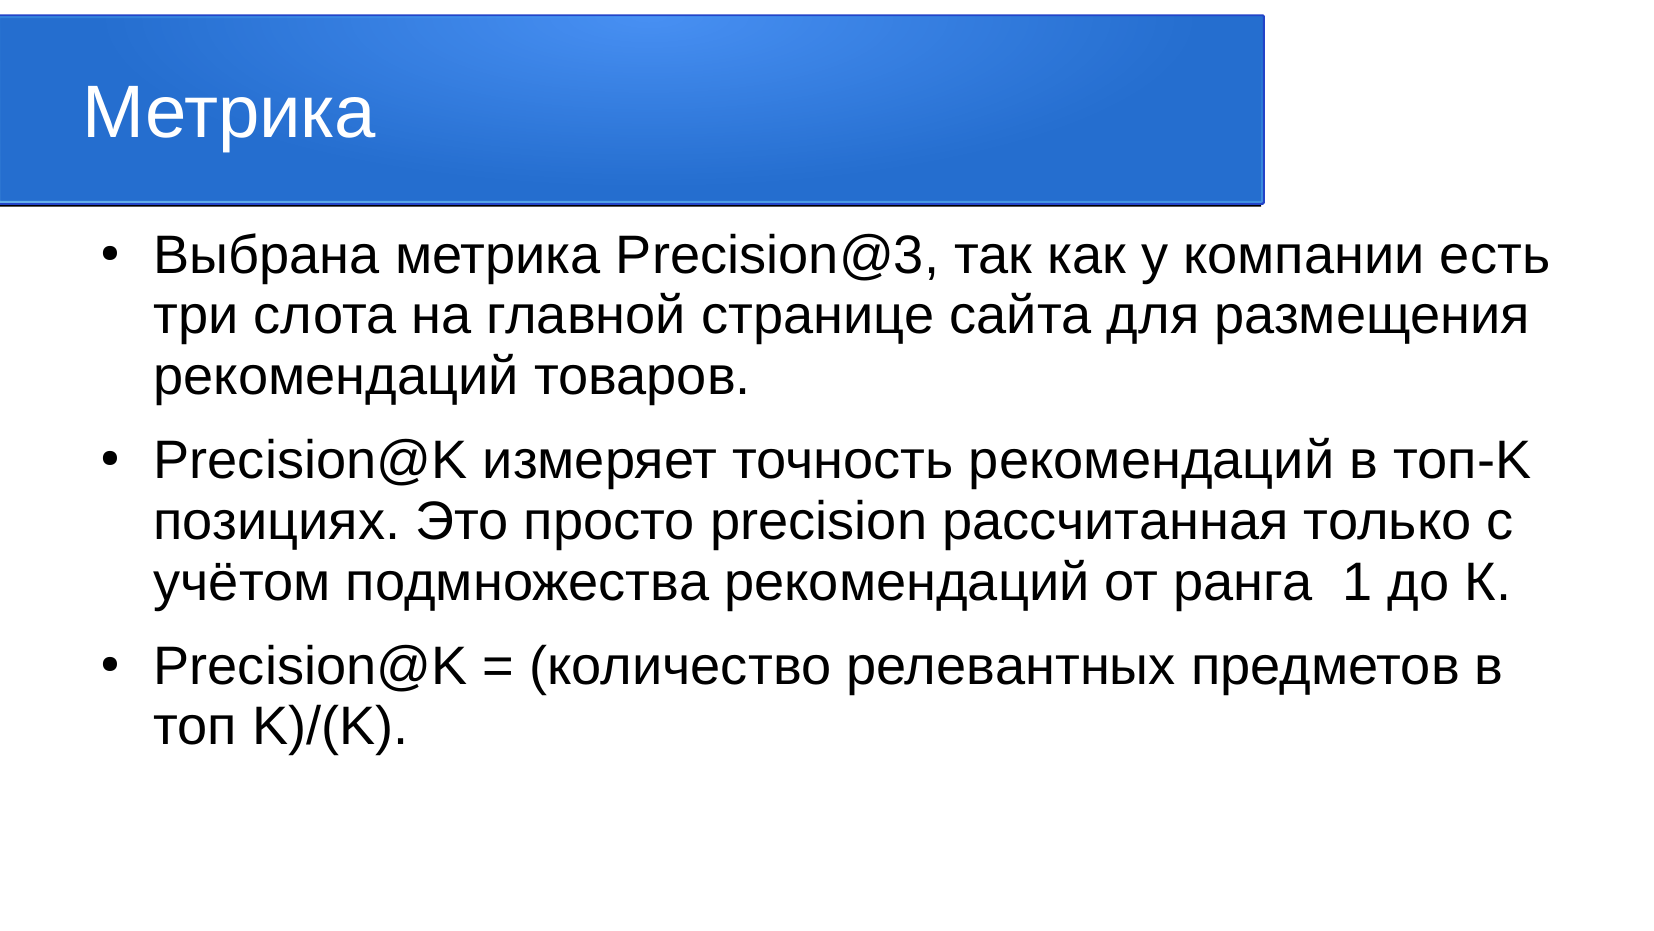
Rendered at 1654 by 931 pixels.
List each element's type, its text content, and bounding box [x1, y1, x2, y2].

list Выбрана метрика Precision@3, так как у компании есть три слота на главной странице сайта для размещения рекомендаций товаров. Precision@K измеряет точность рекомендаций в топ-K позициях. Это просто precision рассчитанная только с учётом подмножества рекомендаций от ранга 1 до К. Precision@K = (количество релевантных предметов в топ K)/(K). [82, 224, 1571, 764]
title Метрика [82, 35, 1235, 189]
